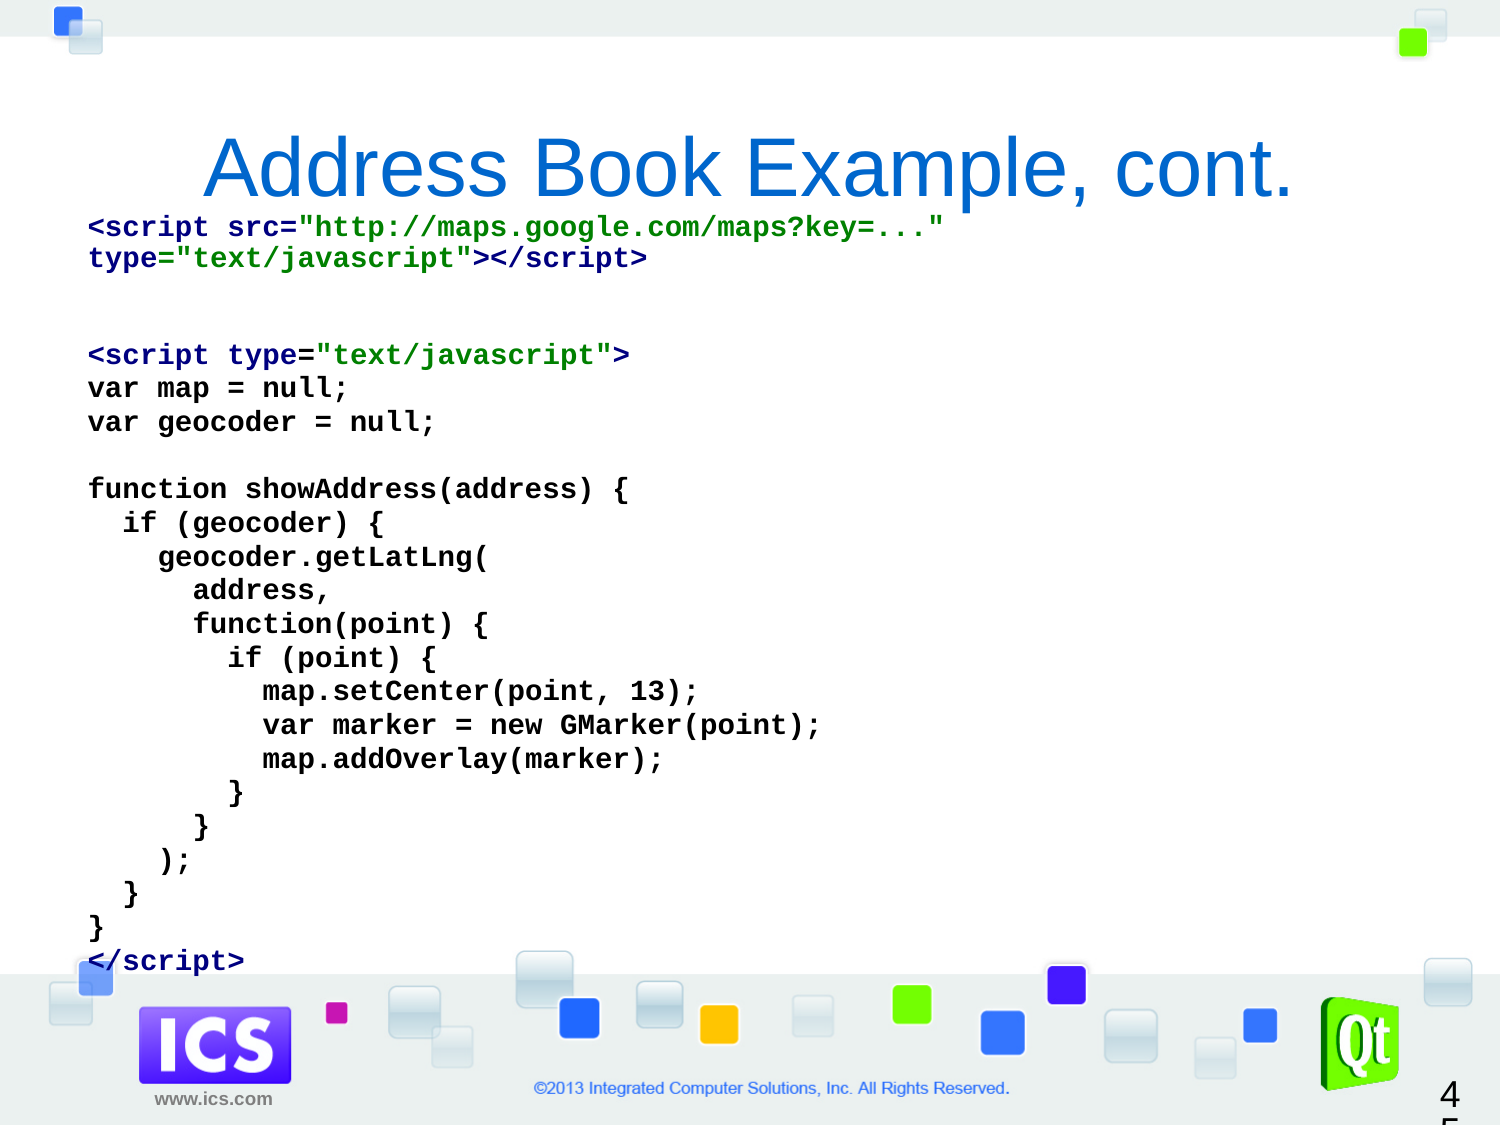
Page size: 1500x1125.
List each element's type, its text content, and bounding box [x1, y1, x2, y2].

title Address Book Example, cont. [112, 50, 1388, 212]
list <script src="http://maps.google.com/maps?key=..." type="text/javascript"></script> <script type="text/javascript"> var map = null; var geocoder = null; function showAddress(address) { if (geocoder) { geocoder.getLatLng( address, function(point) { if (point) { map.setCenter(point, 13); var marker = new GMarker(point); map.addOverlay(marker); } } ); } } </script> [87, 212, 1438, 1013]
picture [0, 950, 1500, 1125]
picture [0, 0, 1500, 62]
